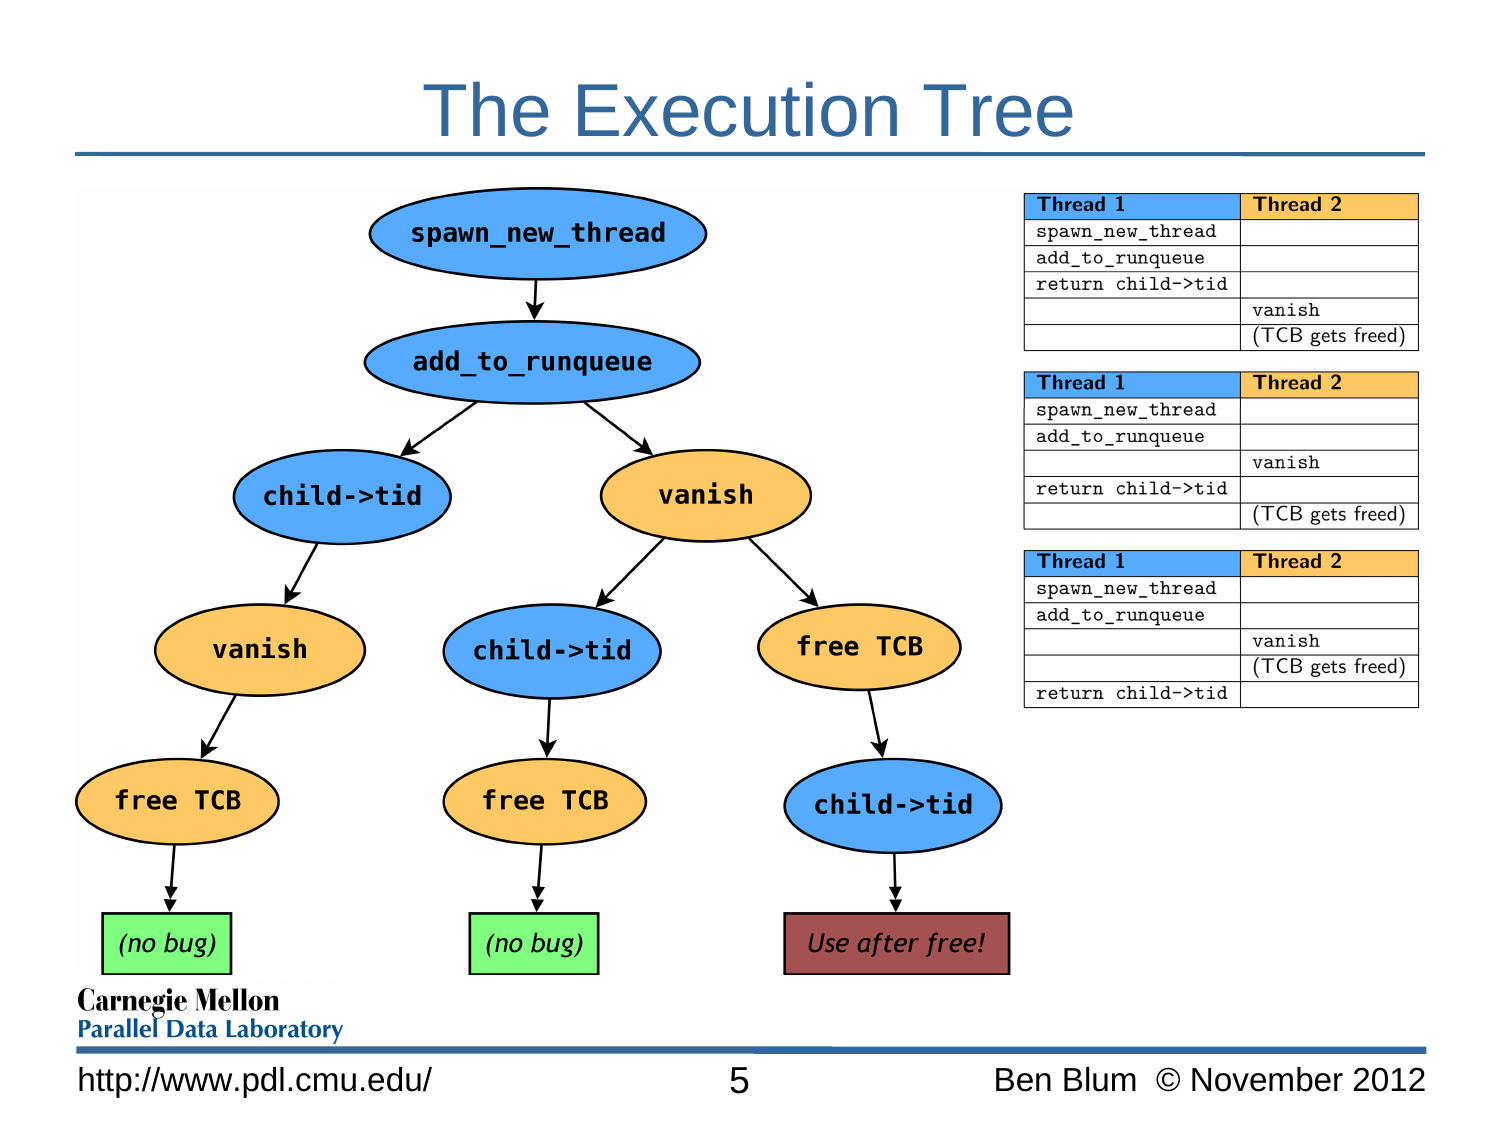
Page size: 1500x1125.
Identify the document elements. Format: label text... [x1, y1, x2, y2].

picture [77, 979, 343, 1044]
title The Execution Tree [112, 50, 1388, 163]
picture [75, 187, 1426, 976]
